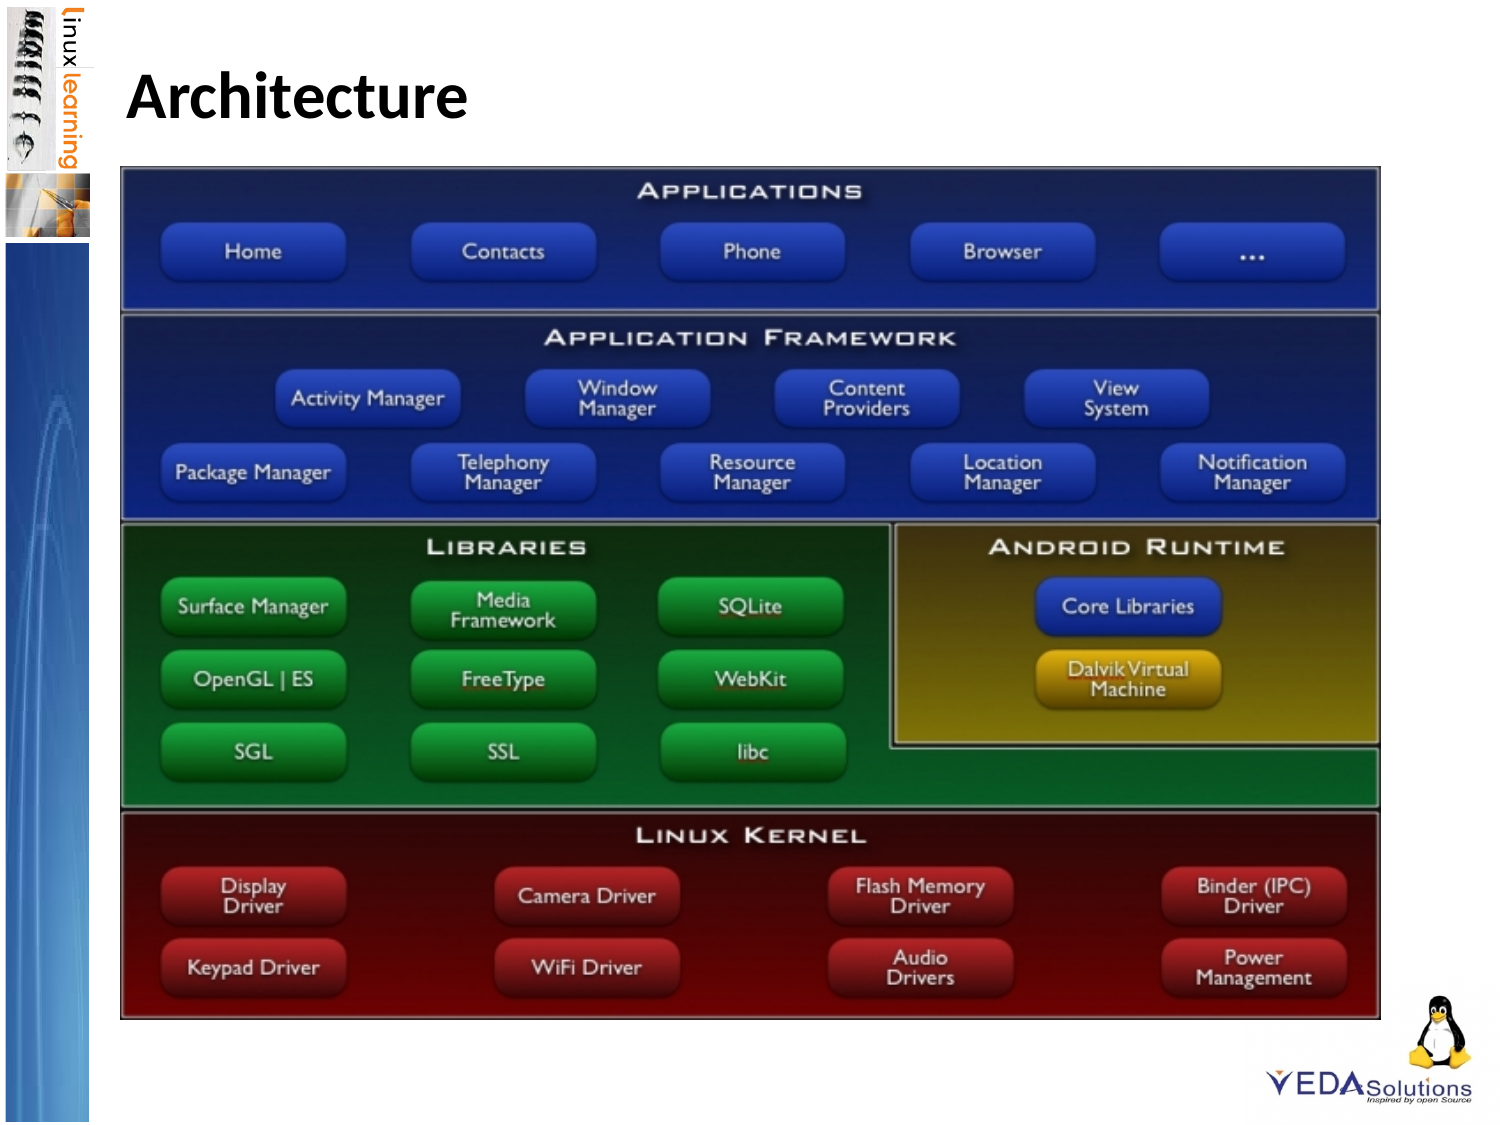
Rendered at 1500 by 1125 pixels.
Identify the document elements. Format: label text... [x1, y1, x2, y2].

text_box Architecture [112, 45, 1425, 197]
picture [5, 0, 97, 237]
picture [120, 166, 1500, 1125]
picture [5, 243, 89, 1122]
